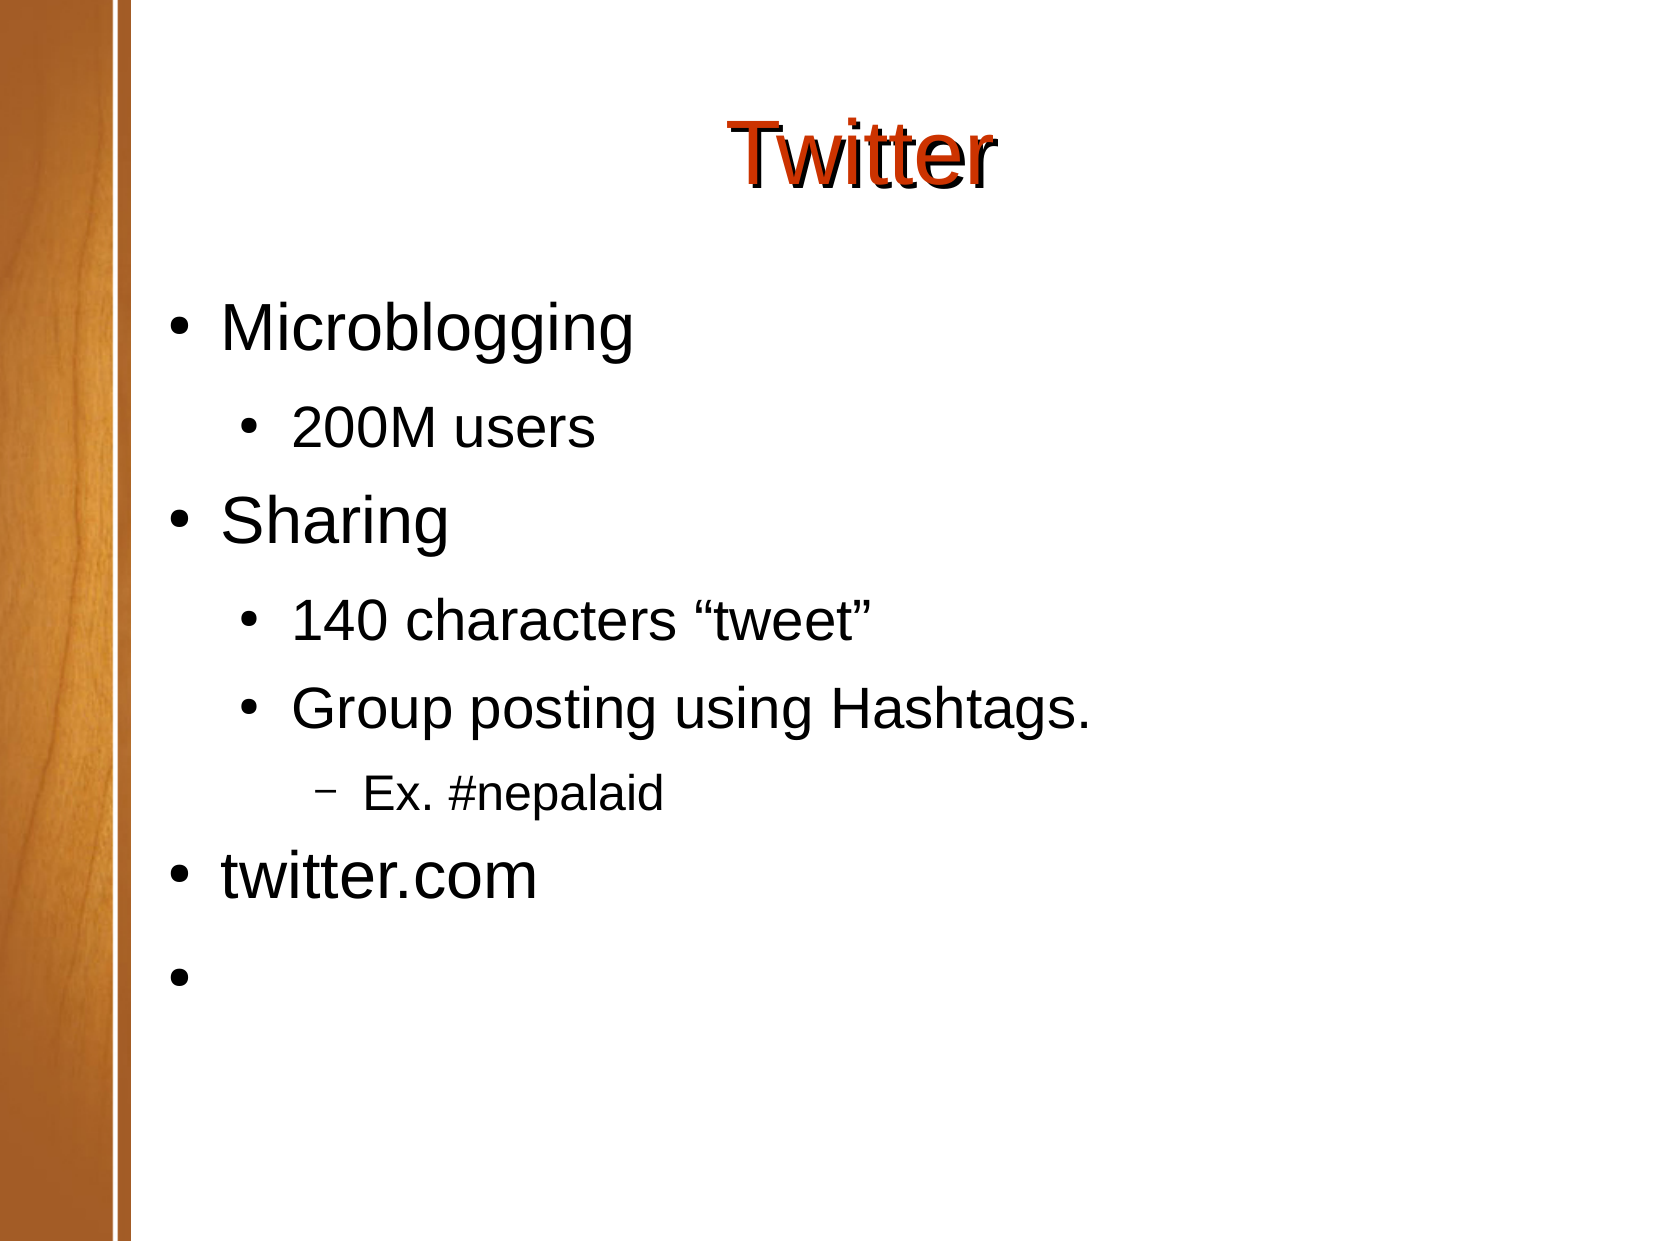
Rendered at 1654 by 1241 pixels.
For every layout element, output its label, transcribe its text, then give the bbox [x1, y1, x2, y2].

list Microblogging 200M users Sharing 140 characters “tweet” Group posting using Hashtags. Ex. #nepalaid twitter.com [150, 290, 1571, 1094]
title Twitter [150, 56, 1571, 250]
picture [0, 0, 131, 1241]
